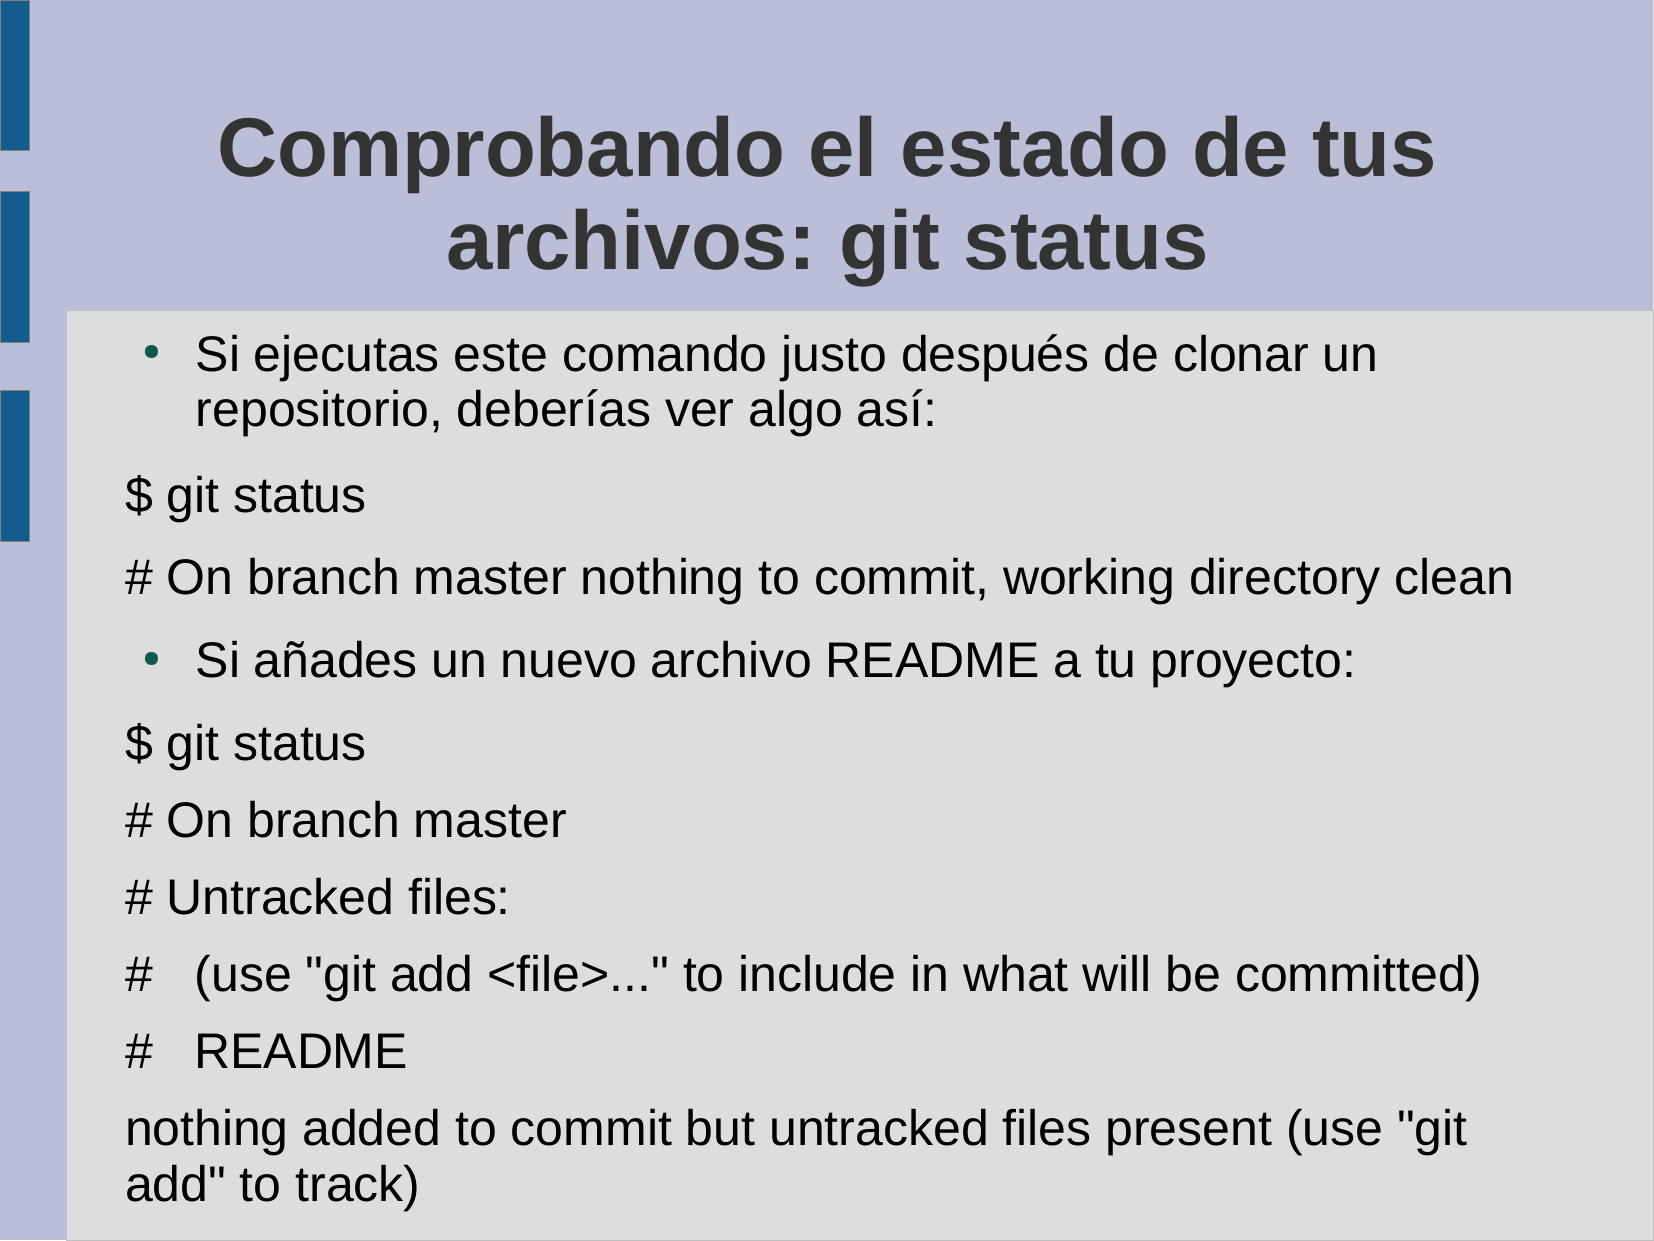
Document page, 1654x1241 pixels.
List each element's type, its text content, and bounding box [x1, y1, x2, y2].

title Comprobando el estado de tus archivos: git status [121, 91, 1534, 299]
list Si ejecutas este comando justo después de clonar un repositorio, deberías ver algo así: $ git status # On branch master nothing to commit, working directory clean Si añades un nuevo archivo README a tu proyecto: $ git status # On branch master # Untracked files: # (use "git add <file>..." to include in what will be committed) # README nothing added to commit but untracked files present (use "git add" to track) [124, 325, 1537, 1241]
